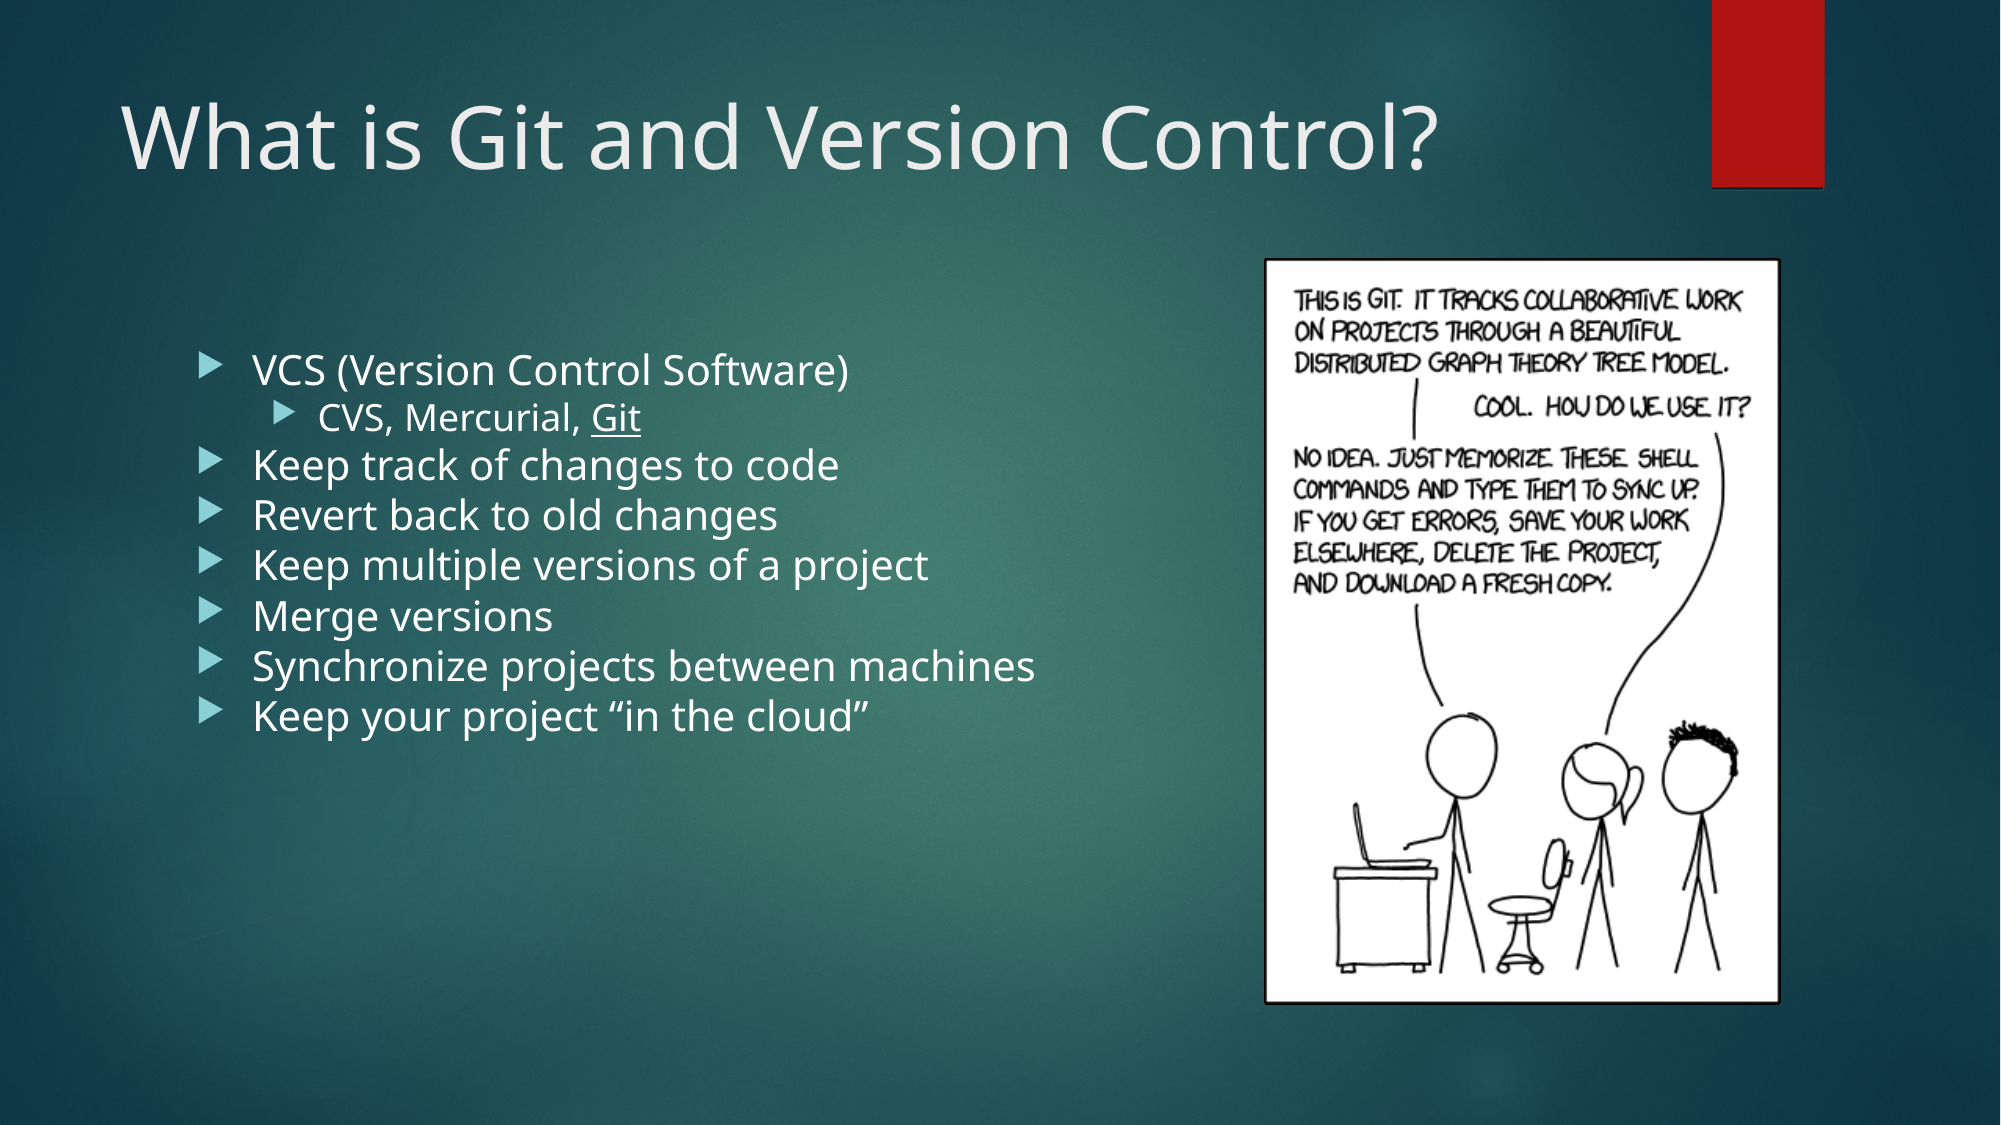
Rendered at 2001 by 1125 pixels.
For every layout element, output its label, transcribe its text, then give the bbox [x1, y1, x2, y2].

picture [0, 0, 2001, 1125]
text_box VCS (Version Control Software) CVS, Mercurial, Git Keep track of changes to code Revert back to old changes Keep multiple versions of a project Merge versions Synchronize projects between machines Keep your project “in the cloud” [181, 336, 1649, 1025]
text_box What is Git and Version Control? [106, 74, 1649, 304]
